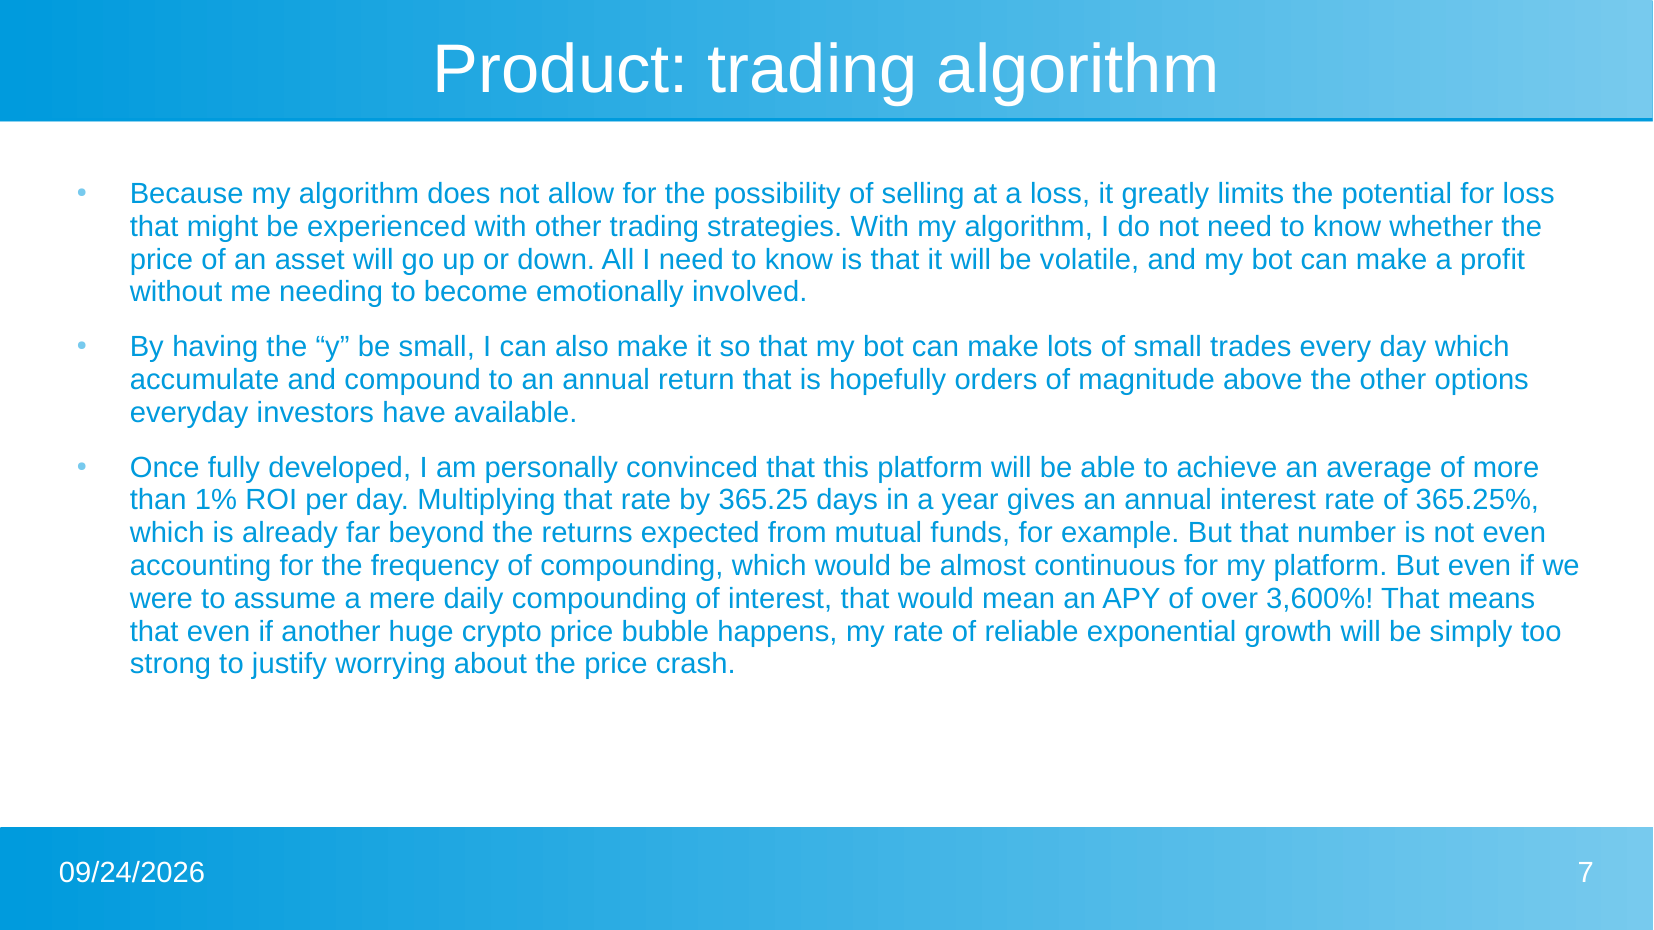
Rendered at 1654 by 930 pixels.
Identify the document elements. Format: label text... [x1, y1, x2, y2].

list Because my algorithm does not allow for the possibility of selling at a loss, it greatly limits the potential for loss that might be experienced with other trading strategies. With my algorithm, I do not need to know whether the price of an asset will go up or down. All I need to know is that it will be volatile, and my bot can make a profit without me needing to become emotionally involved. By having the “y” be small, I can also make it so that my bot can make lots of small trades every day which accumulate and compound to an annual return that is hopefully orders of magnitude above the other options everyday investors have available. Once fully developed, I am personally convinced that this platform will be able to achieve an average of more than 1% ROI per day. Multiplying that rate by 365.25 days in a year gives an annual interest rate of 365.25%, which is already far beyond the returns expected from mutual funds, for example. But that number is not even accounting for the frequency of compounding, which would be almost continuous for my platform. But even if we were to assume a mere daily compounding of interest, that would mean an APY of over 3,600%! That means that even if another huge crypto price bubble happens, my rate of reliable exponential growth will be simply too strong to justify worrying about the price crash. [58, 177, 1594, 768]
title Product: trading algorithm [58, 29, 1594, 108]
